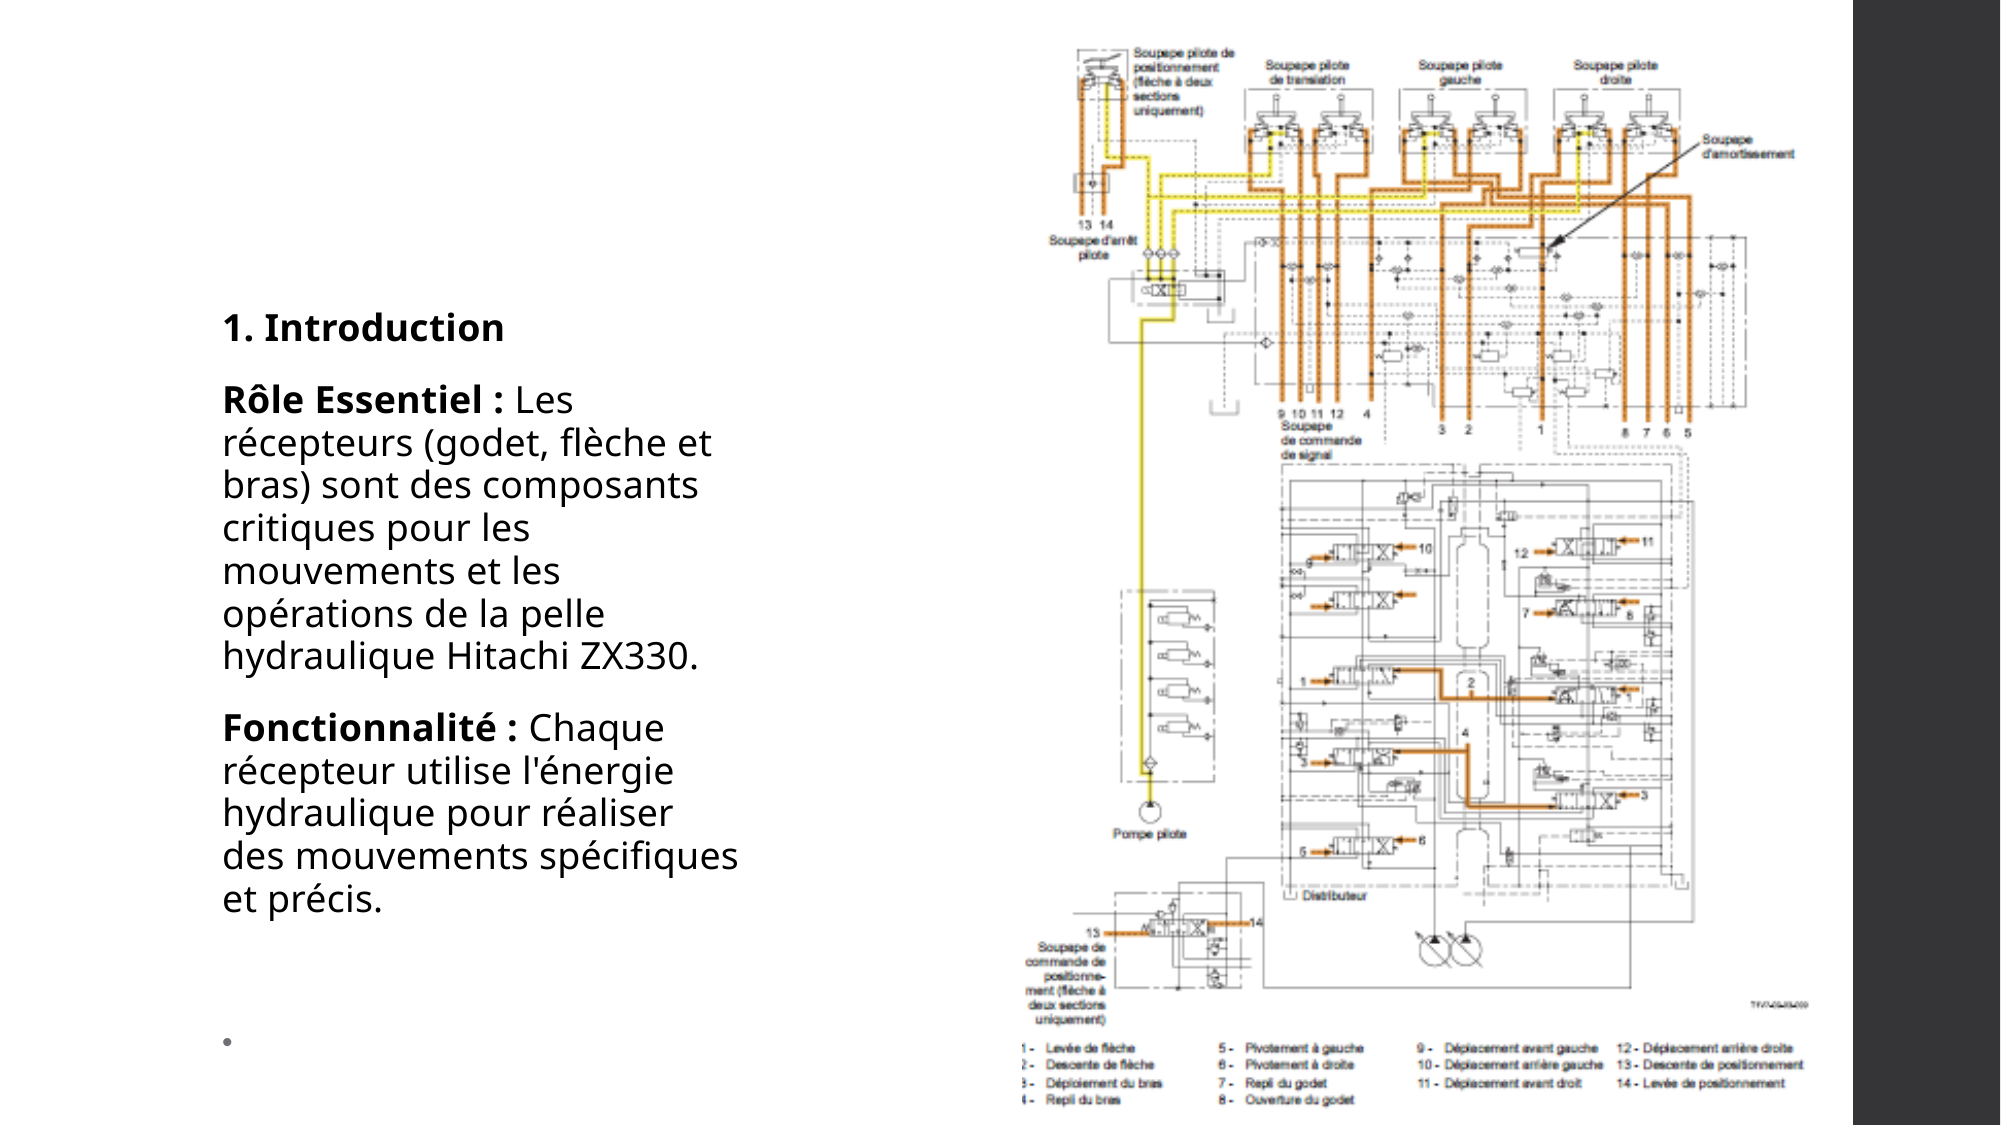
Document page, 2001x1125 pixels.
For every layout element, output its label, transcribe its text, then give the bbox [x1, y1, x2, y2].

picture [1022, 28, 1840, 1113]
list 1. Introduction Rôle Essentiel : Les récepteurs (godet, flèche et bras) sont des composants critiques pour les mouvements et les opérations de la pelle hydraulique Hitachi ZX330. Fonctionnalité : Chaque récepteur utilise l'énergie hydraulique pour réaliser des mouvements spécifiques et précis. [206, 299, 760, 1014]
